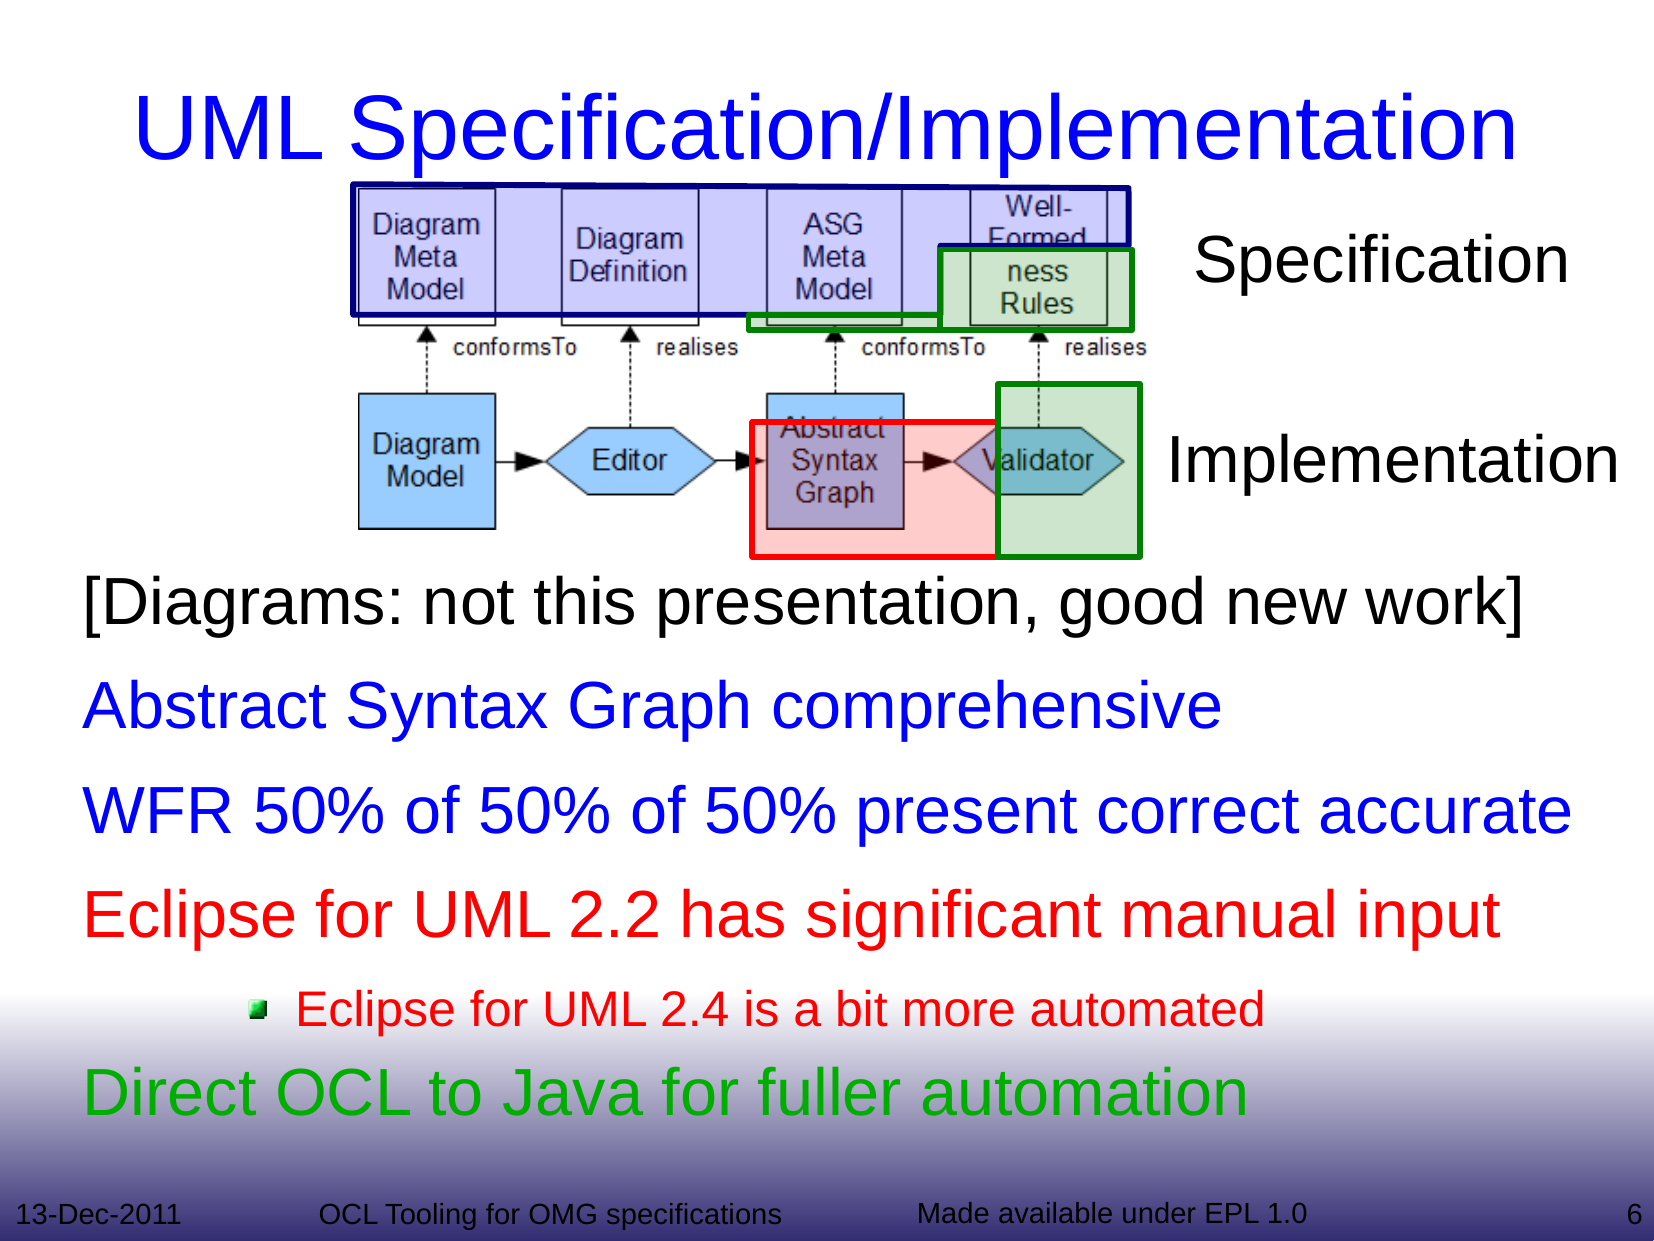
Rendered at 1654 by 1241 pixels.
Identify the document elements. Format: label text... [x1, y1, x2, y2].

text_box Implementation [1151, 414, 1654, 505]
picture [358, 200, 1175, 530]
text_box Specification [1178, 214, 1624, 305]
list [Diagrams: not this presentation, good new work] Abstract Syntax Graph comprehensive WFR 50% of 50% of 50% present correct accurate Eclipse for UML 2.2 has significant manual input Eclipse for UML 2.4 is a bit more automated Direct OCL to Java for fuller automation [82, 564, 1628, 1202]
text_box [353, 200, 1133, 331]
title UML Specification/Implementation [82, 56, 1571, 200]
text_box [752, 383, 1141, 557]
